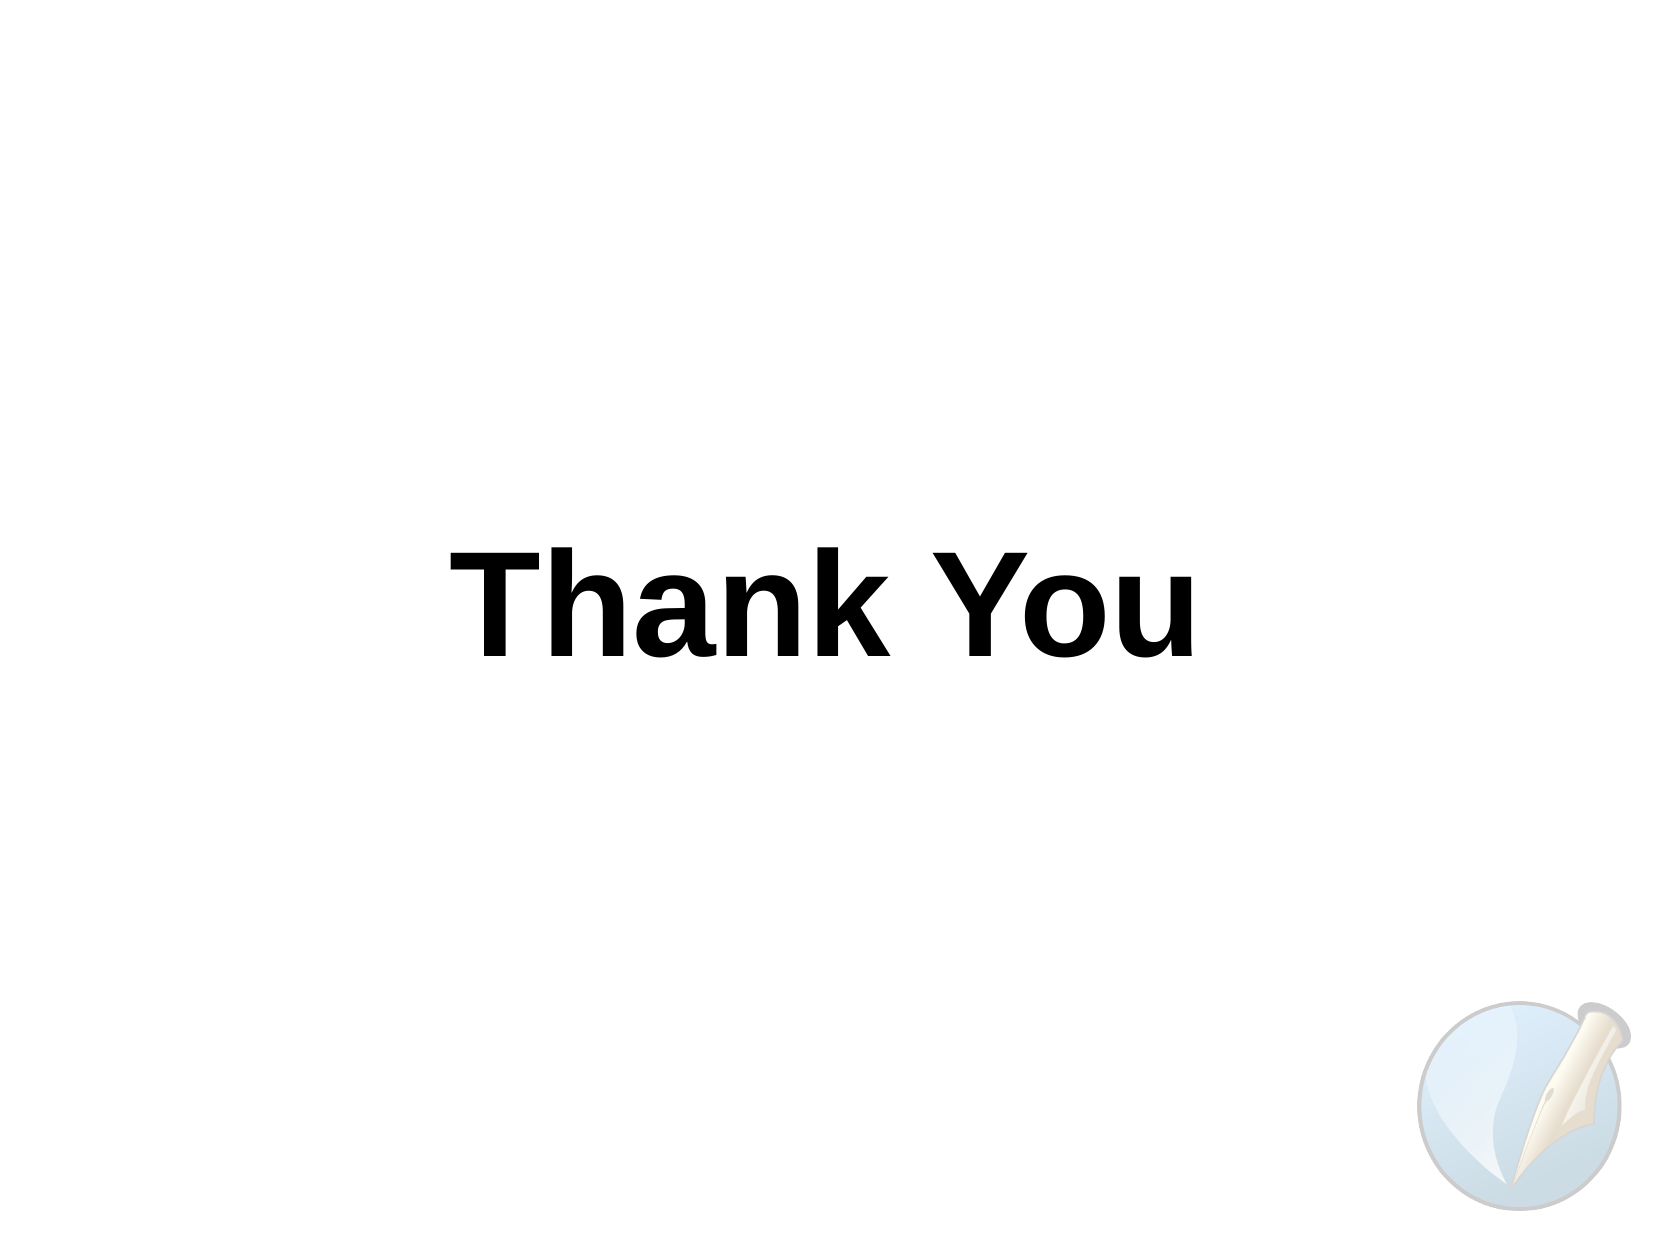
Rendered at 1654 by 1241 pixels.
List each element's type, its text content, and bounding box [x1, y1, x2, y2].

title Thank You [82, 470, 1571, 739]
